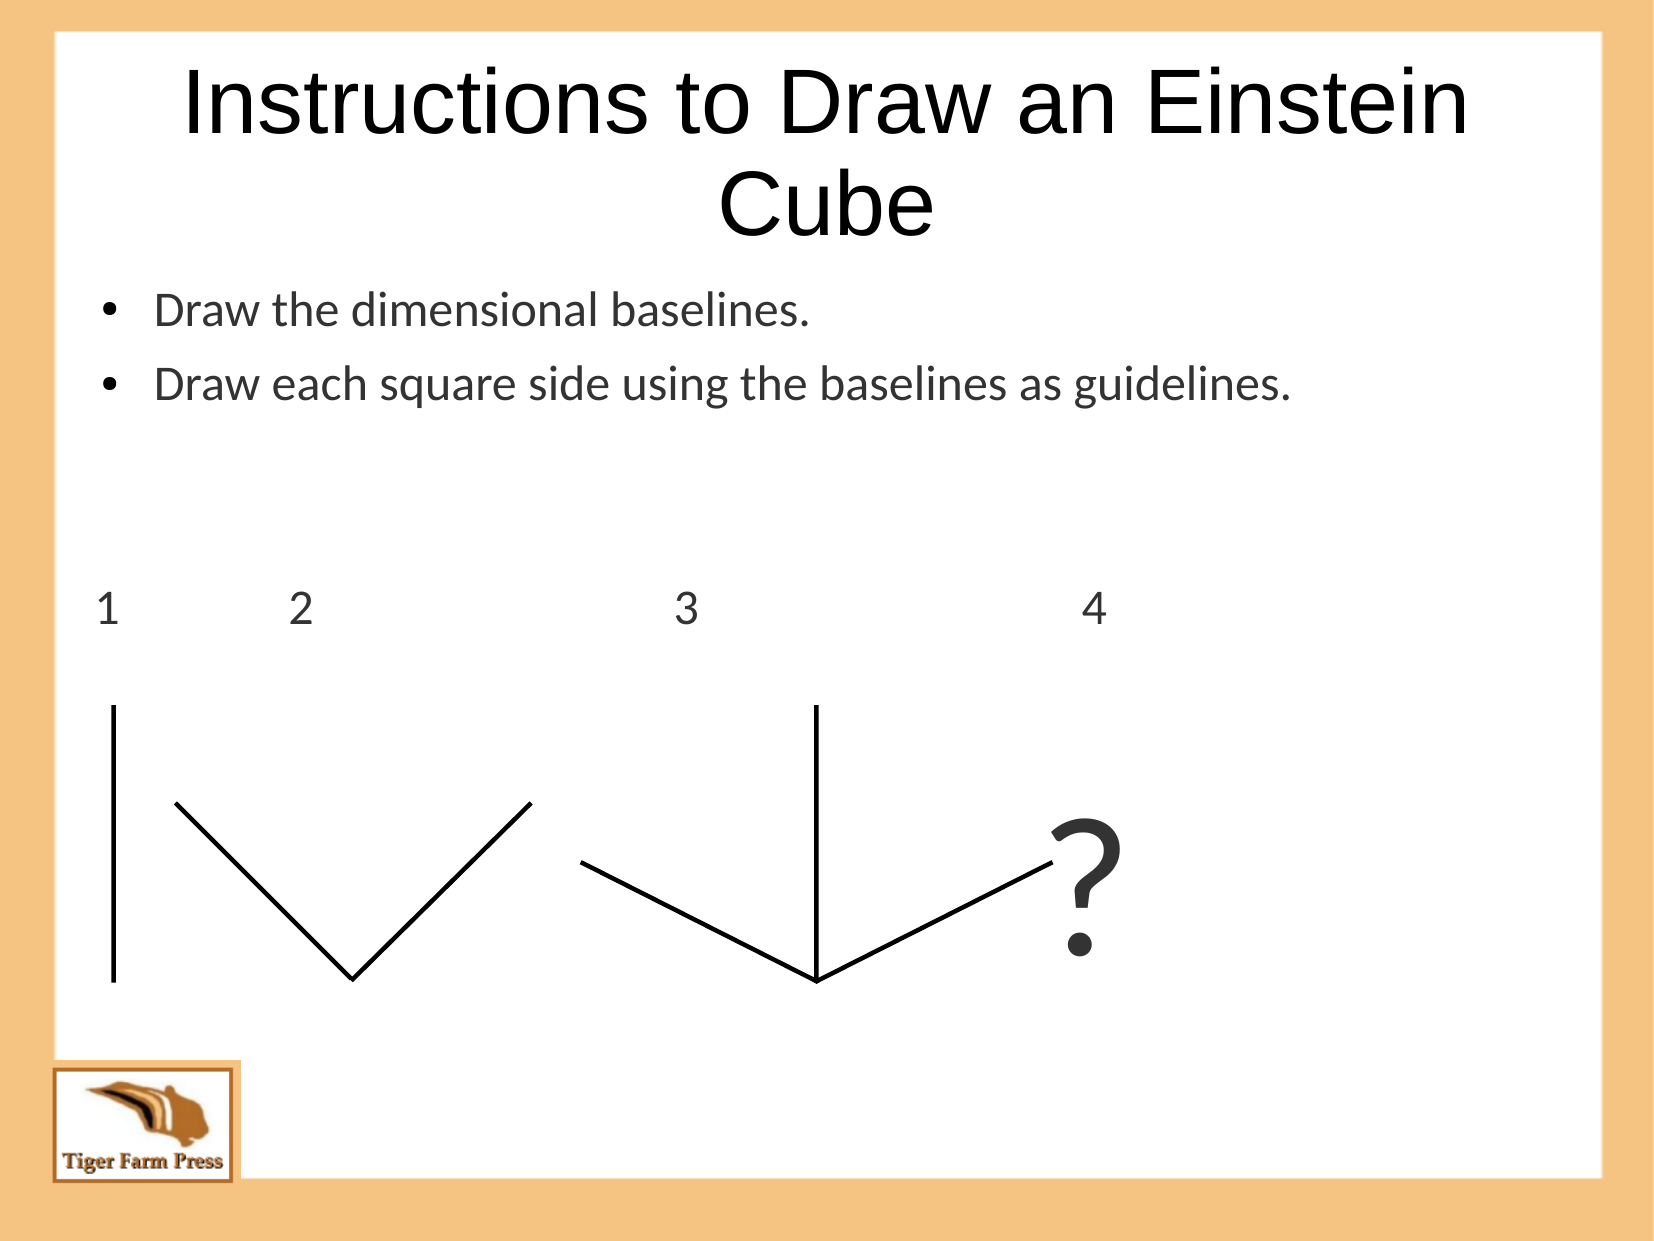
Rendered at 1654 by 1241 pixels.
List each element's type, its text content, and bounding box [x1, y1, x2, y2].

picture [0, 0, 1654, 1241]
list Draw the dimensional baselines. Draw each square side using the baselines as guidelines. 1 2 3 4 ? [83, 290, 1572, 1109]
title Instructions to Draw an Einstein Cube [82, 49, 1571, 257]
